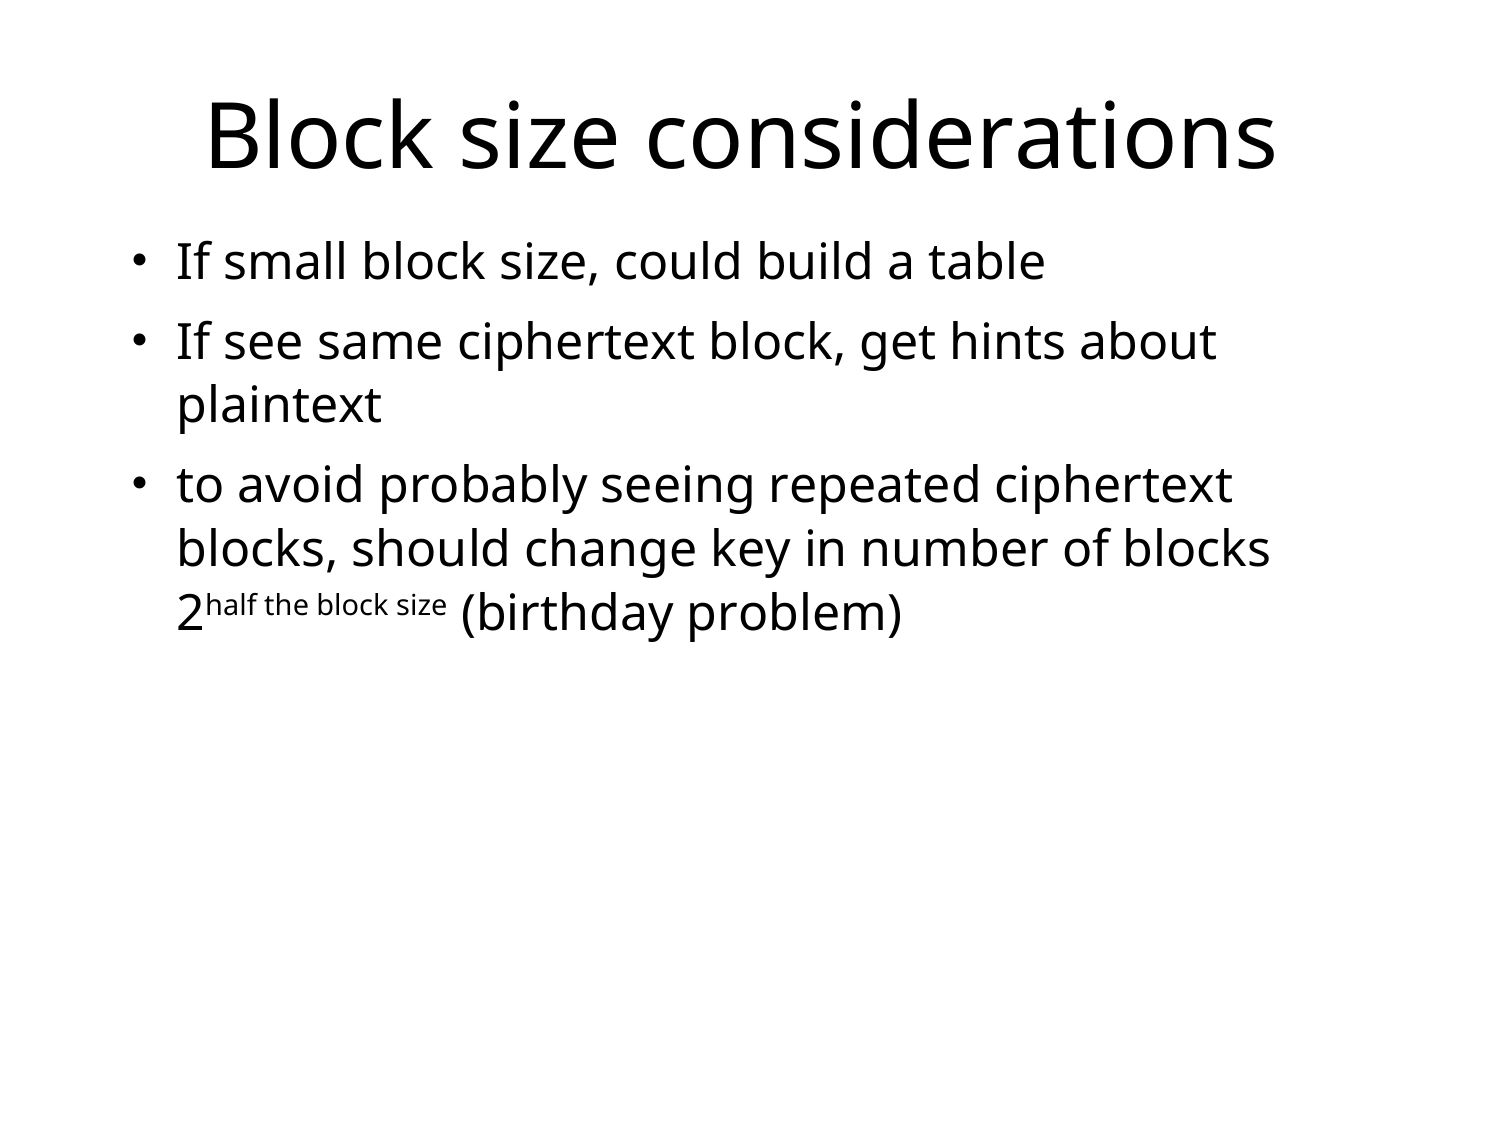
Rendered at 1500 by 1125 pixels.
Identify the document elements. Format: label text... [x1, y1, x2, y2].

title Block size considerations [111, 39, 1372, 224]
list If small block size, could build a table If see same ciphertext block, get hints about plaintext to avoid probably seeing repeated ciphertext blocks, should change key in number of blocks 2half the block size (birthday problem) [115, 221, 1375, 1125]
